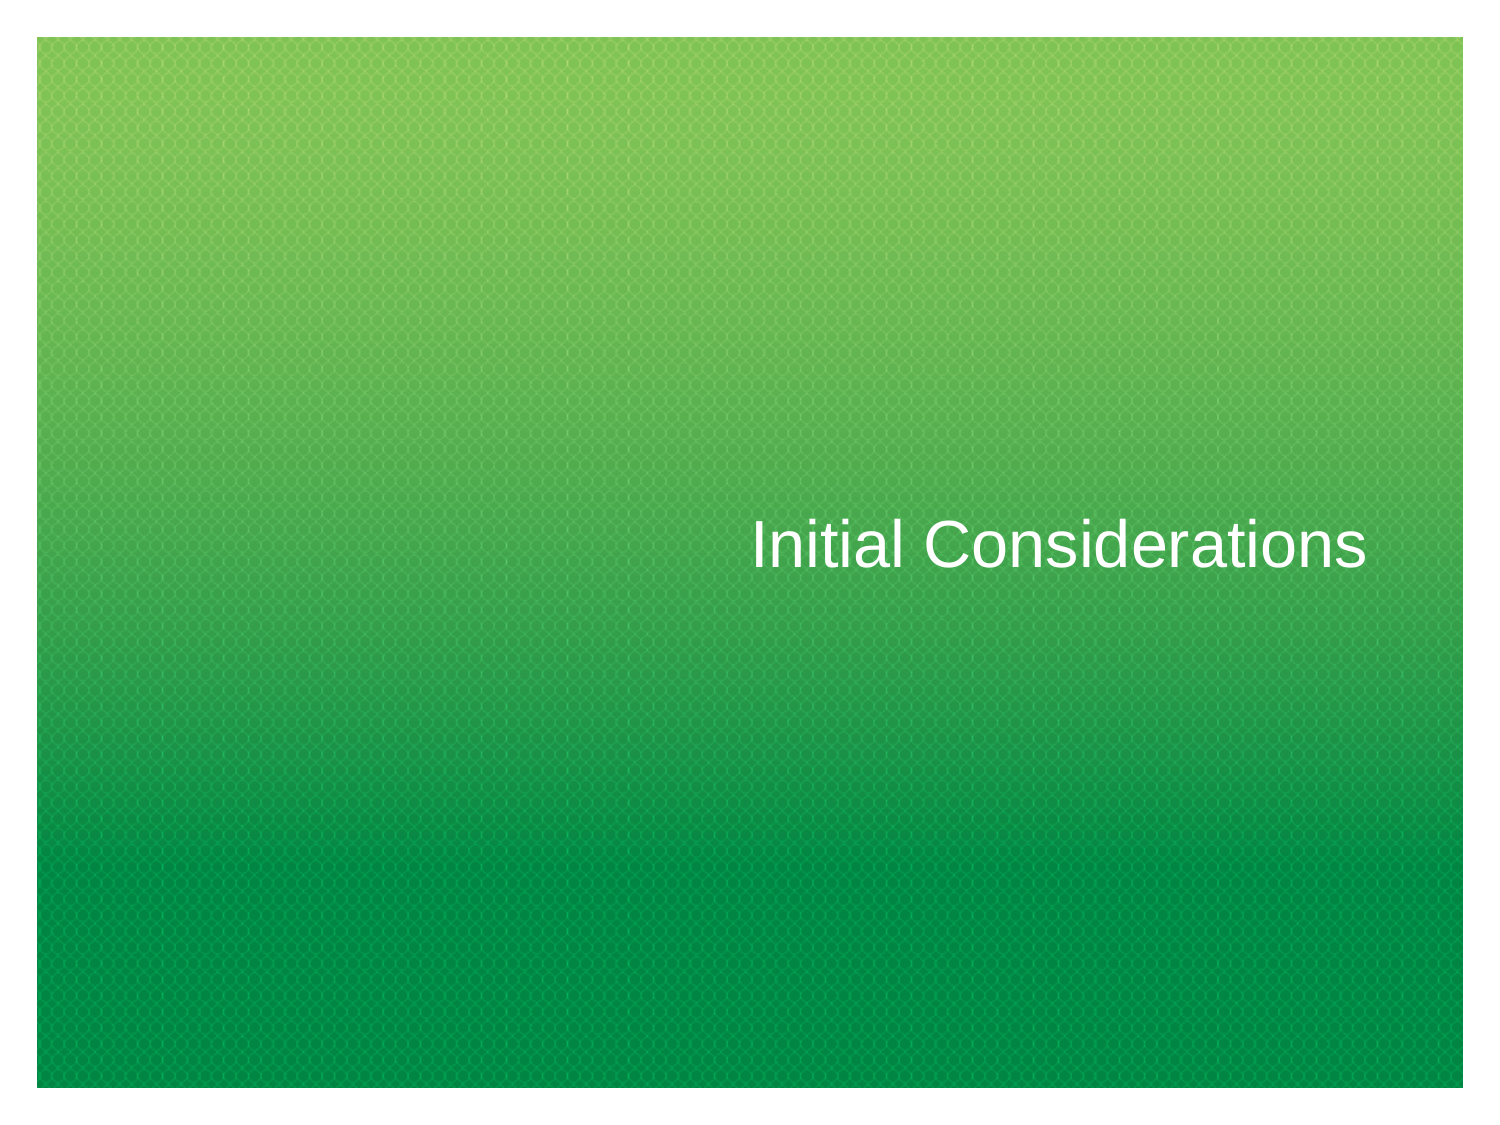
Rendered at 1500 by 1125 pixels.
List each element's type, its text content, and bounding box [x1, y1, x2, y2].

picture [37, 37, 1463, 1088]
title Initial Considerations [135, 450, 1369, 638]
